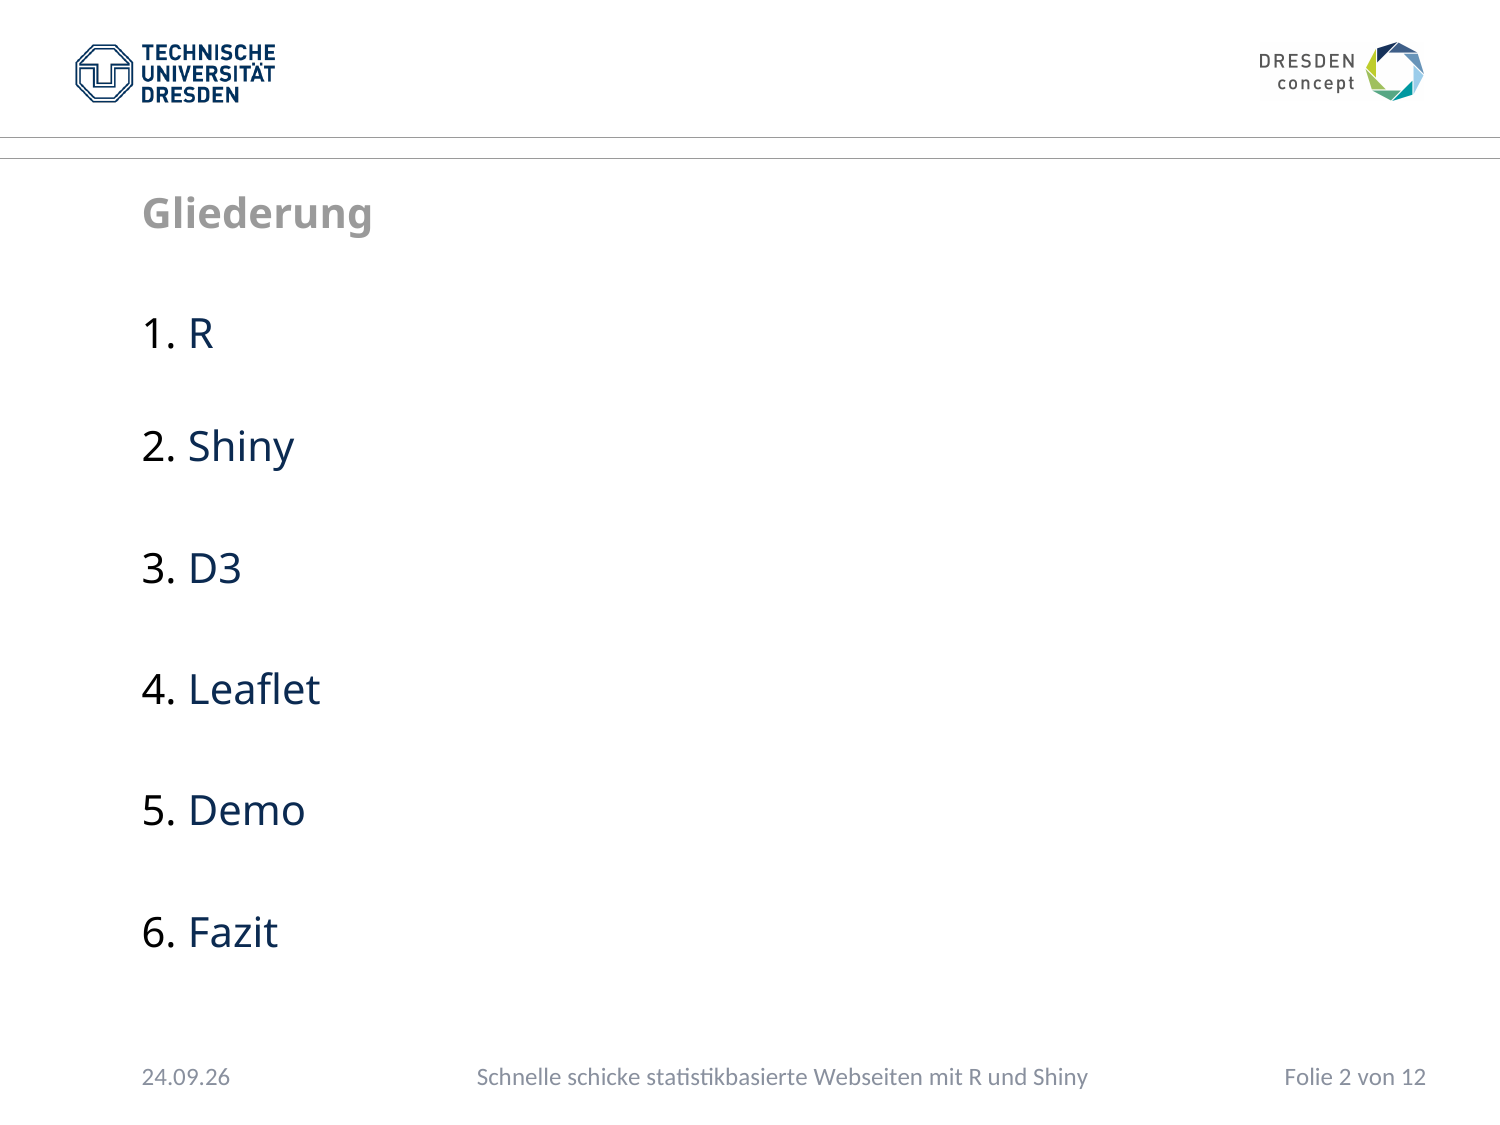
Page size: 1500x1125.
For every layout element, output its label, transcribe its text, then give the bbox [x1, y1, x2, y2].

text_box Folie <Nummer> von 12 [1113, 1048, 1427, 1091]
picture [75, 43, 275, 103]
text_box Schnelle schicke statistikbasierte Webseiten mit R und Shiny [464, 1049, 1102, 1091]
text_box 29.11.17 [141, 1048, 454, 1091]
list R Shiny D3 Leaflet Demo Fazit [141, 307, 1427, 969]
picture [1260, 42, 1424, 101]
list Gliederung [141, 187, 1427, 279]
